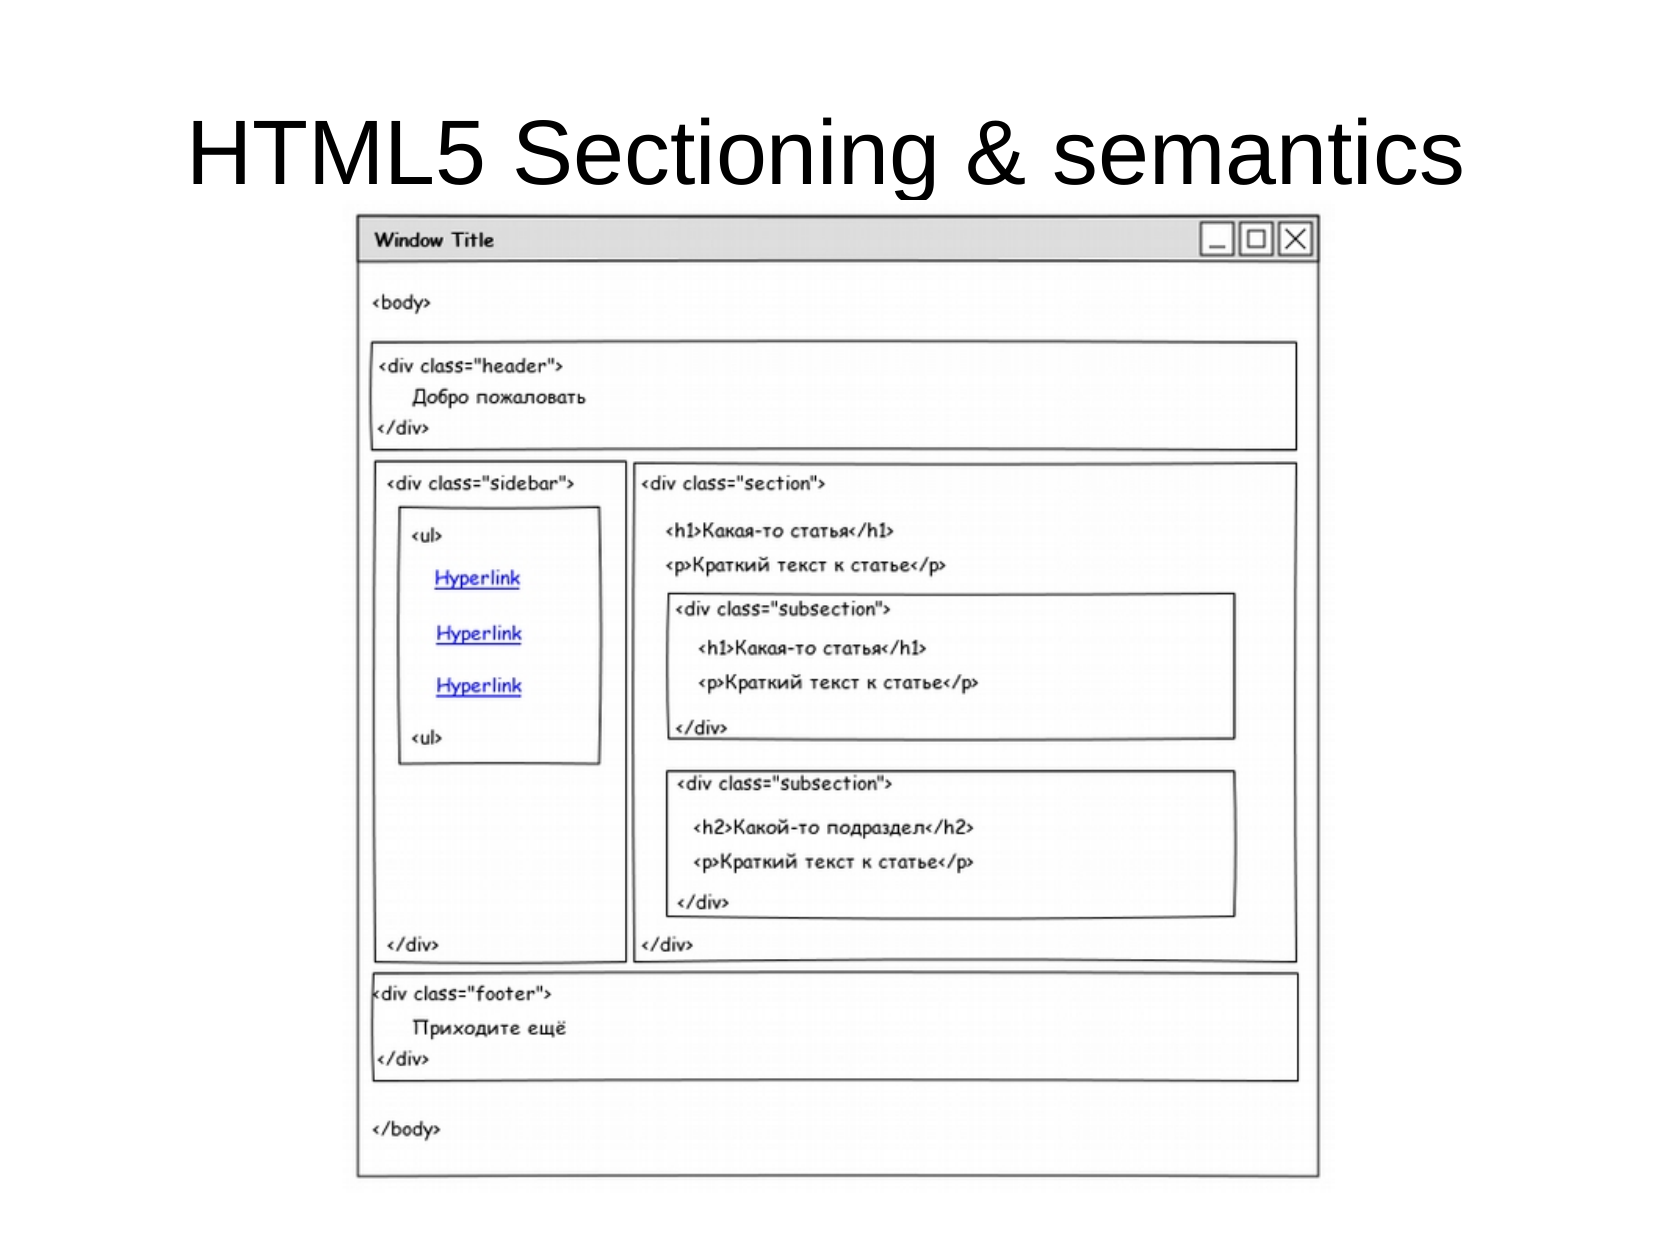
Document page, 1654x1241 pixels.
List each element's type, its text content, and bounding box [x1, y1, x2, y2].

picture [342, 200, 1335, 1193]
title HTML5 Sectioning & semantics [82, 49, 1571, 257]
